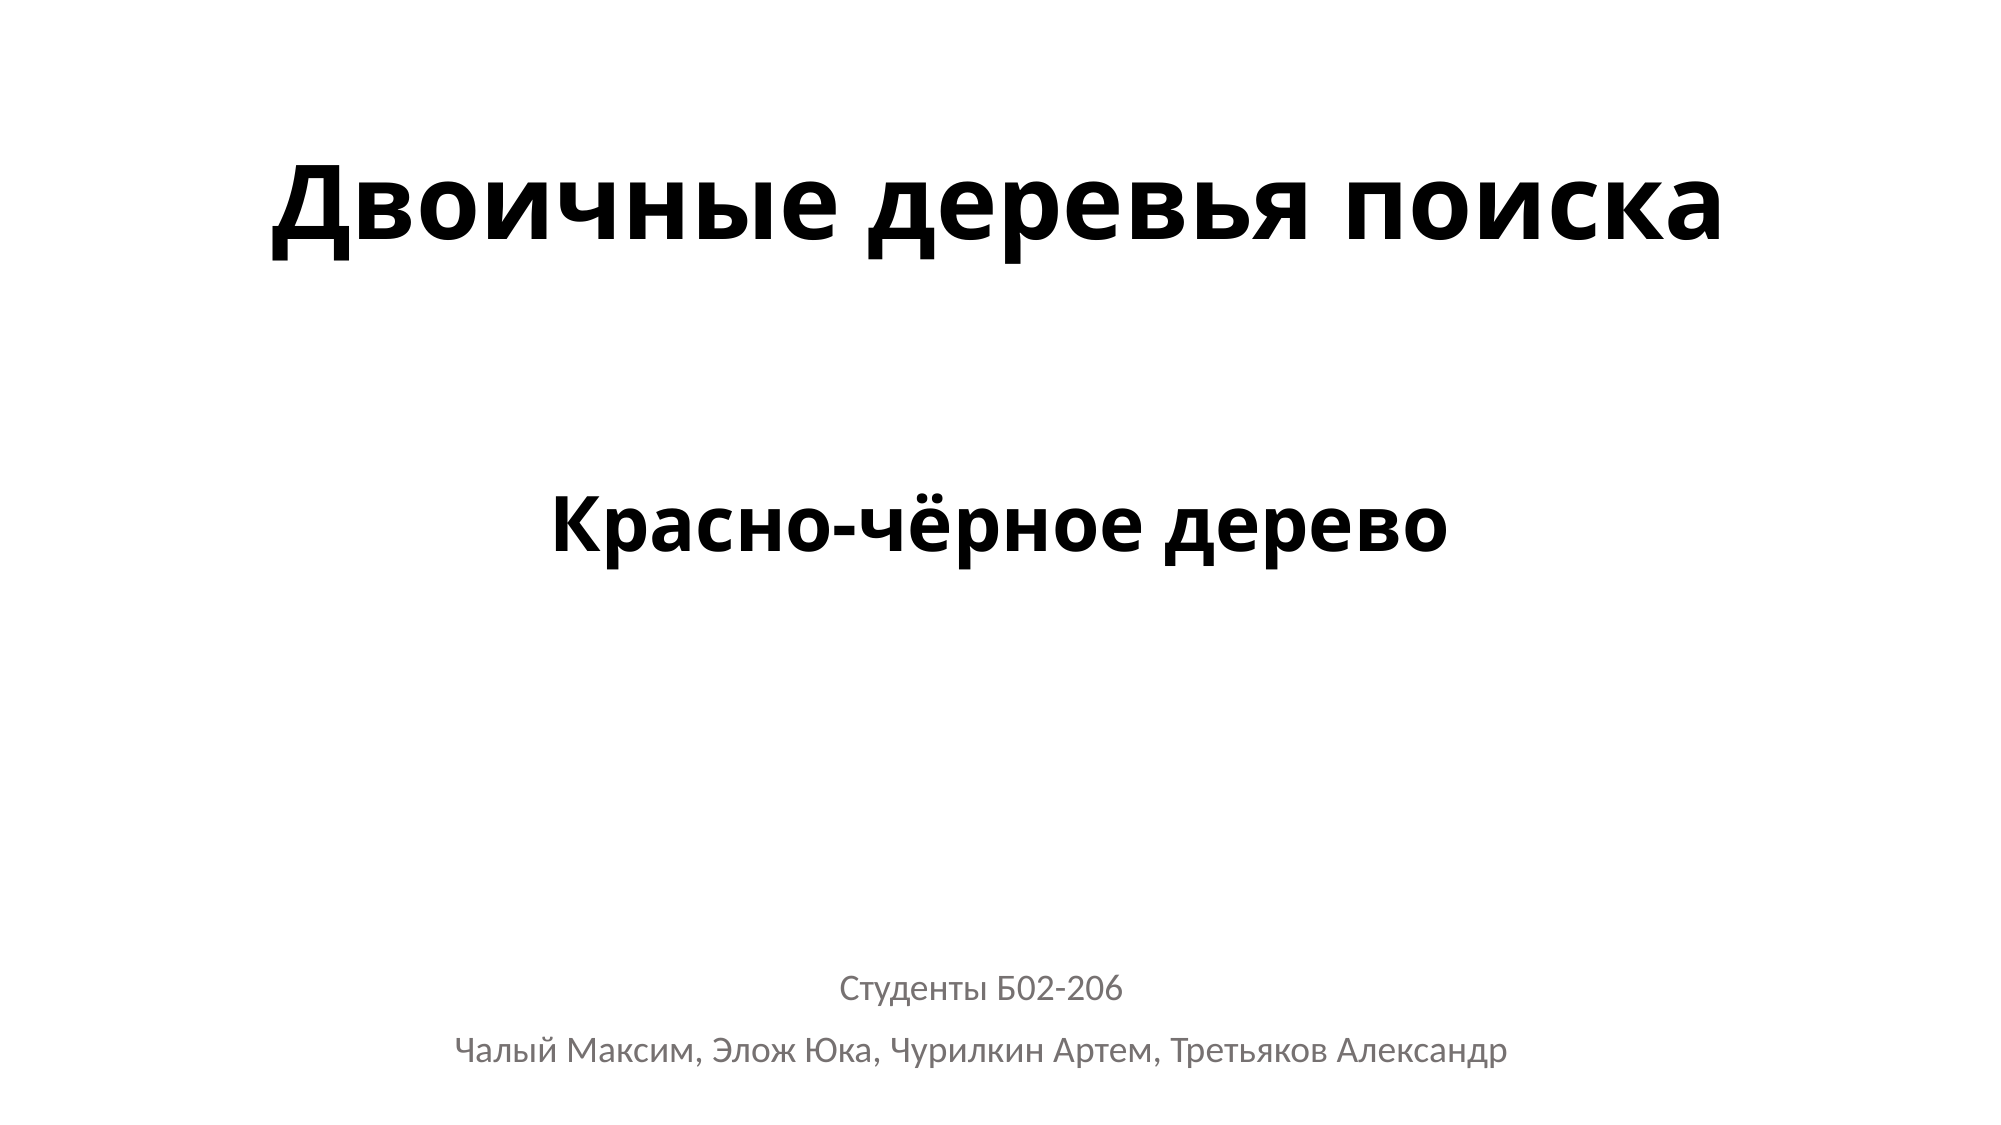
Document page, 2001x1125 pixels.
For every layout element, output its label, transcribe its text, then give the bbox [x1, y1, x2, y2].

title Двоичные деревья поиска Красно-чёрное дерево [249, 64, 1750, 576]
subtitle Студенты Б02-206 Чалый Максим, Элож Юка, Чурилкин Артем, Третьяков Александр [231, 960, 1732, 1125]
